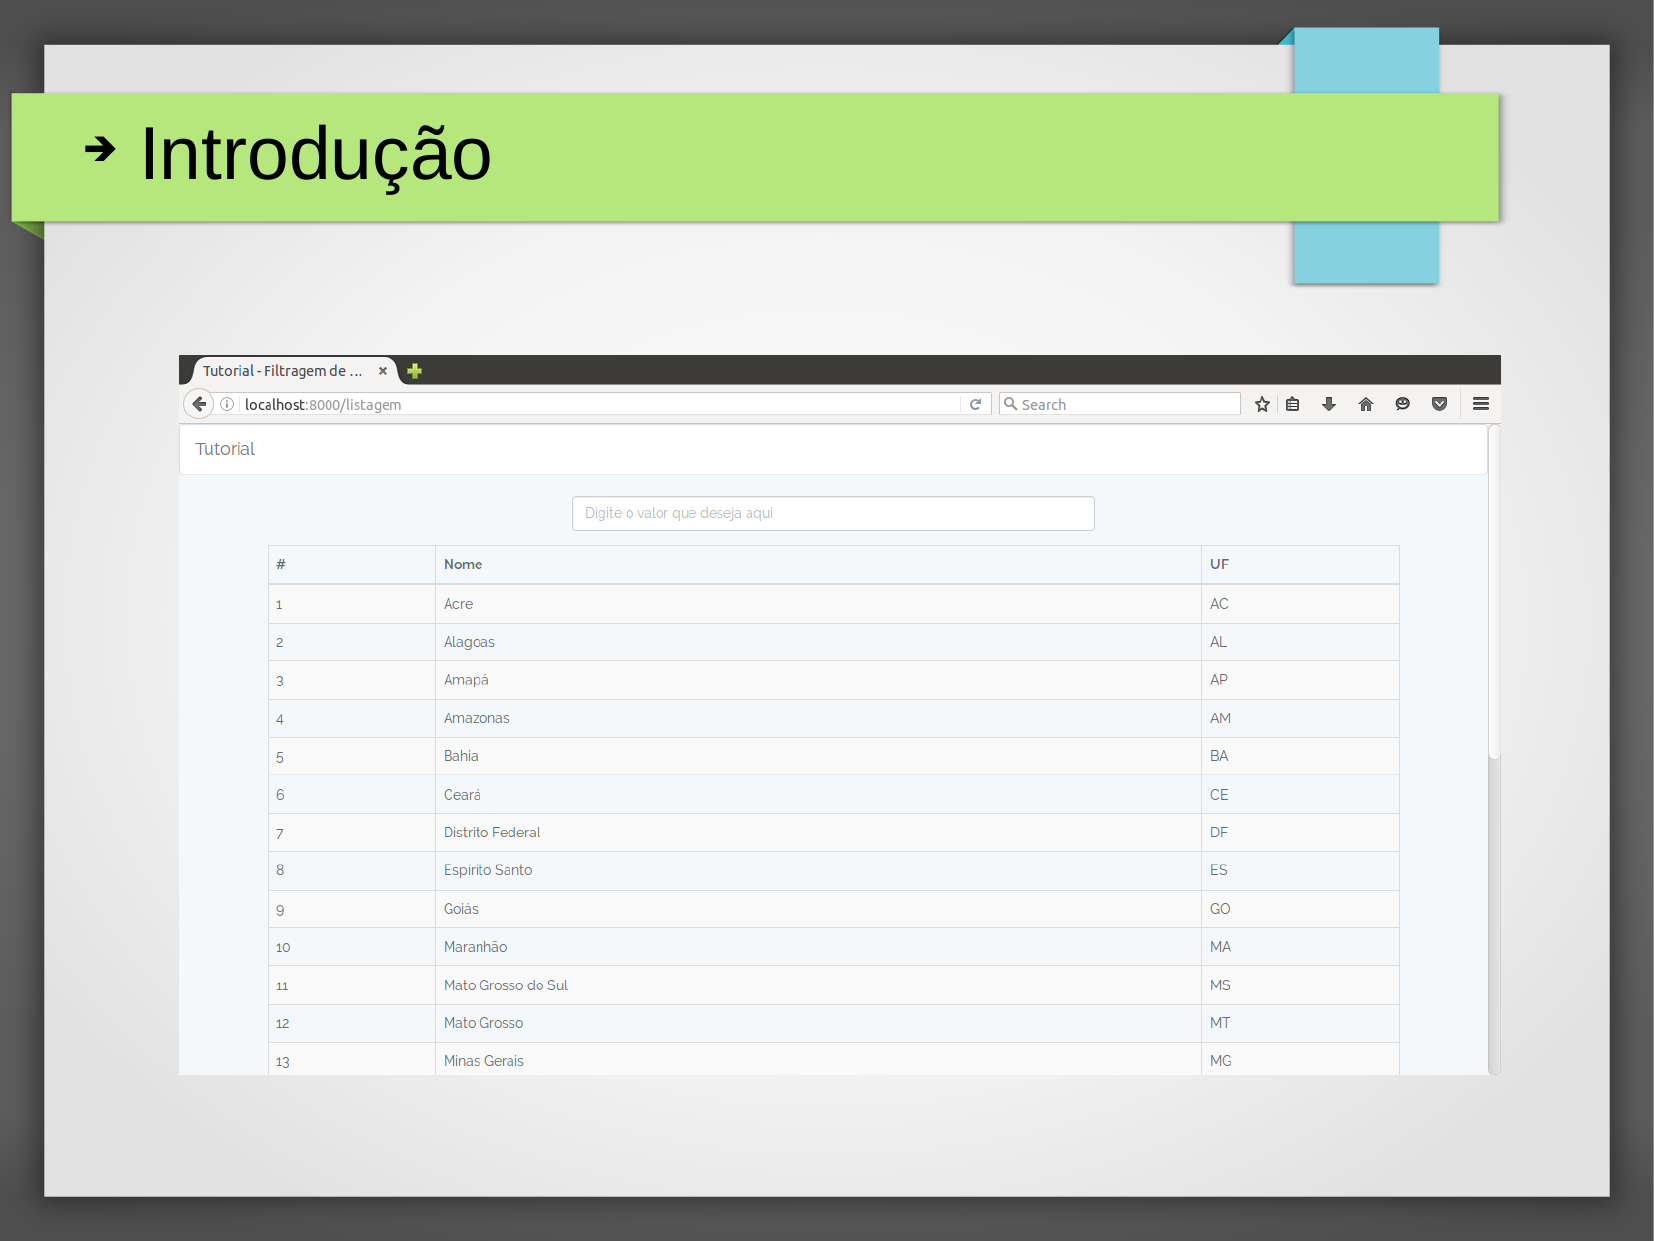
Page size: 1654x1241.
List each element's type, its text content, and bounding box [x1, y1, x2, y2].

picture [0, 0, 1654, 1241]
title Introdução [82, 94, 1264, 213]
